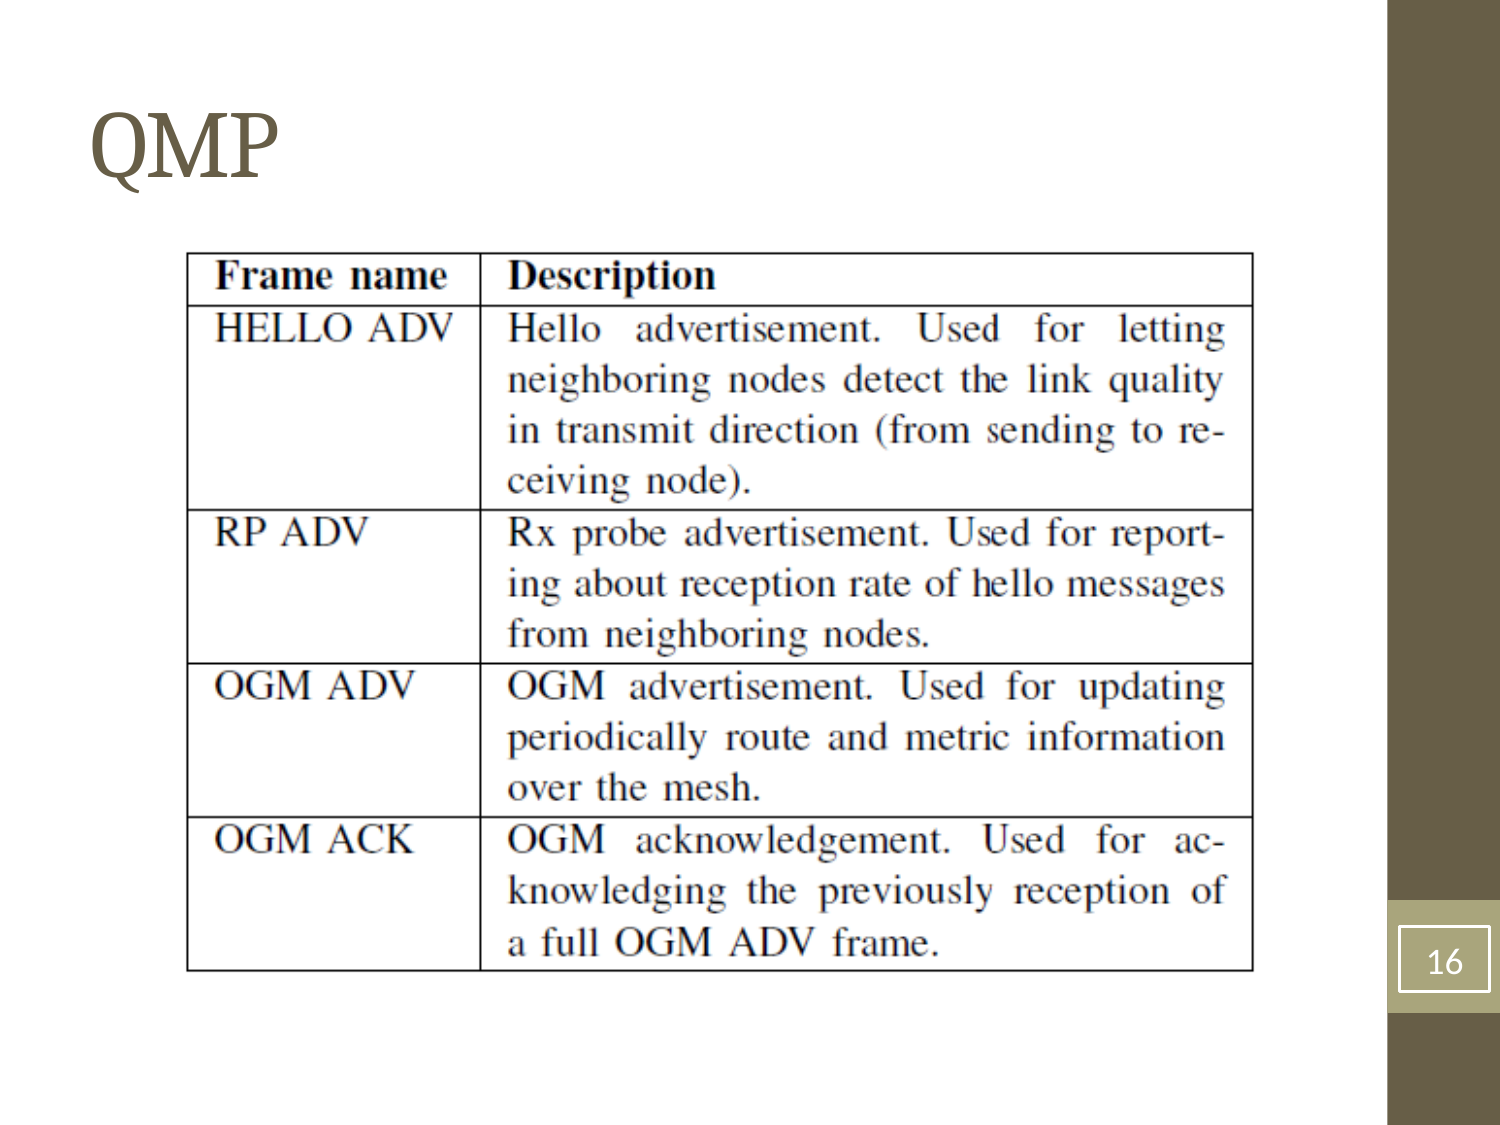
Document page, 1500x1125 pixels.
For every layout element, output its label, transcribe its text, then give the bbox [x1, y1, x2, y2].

picture [183, 247, 1258, 976]
title QMP [75, 45, 1326, 233]
